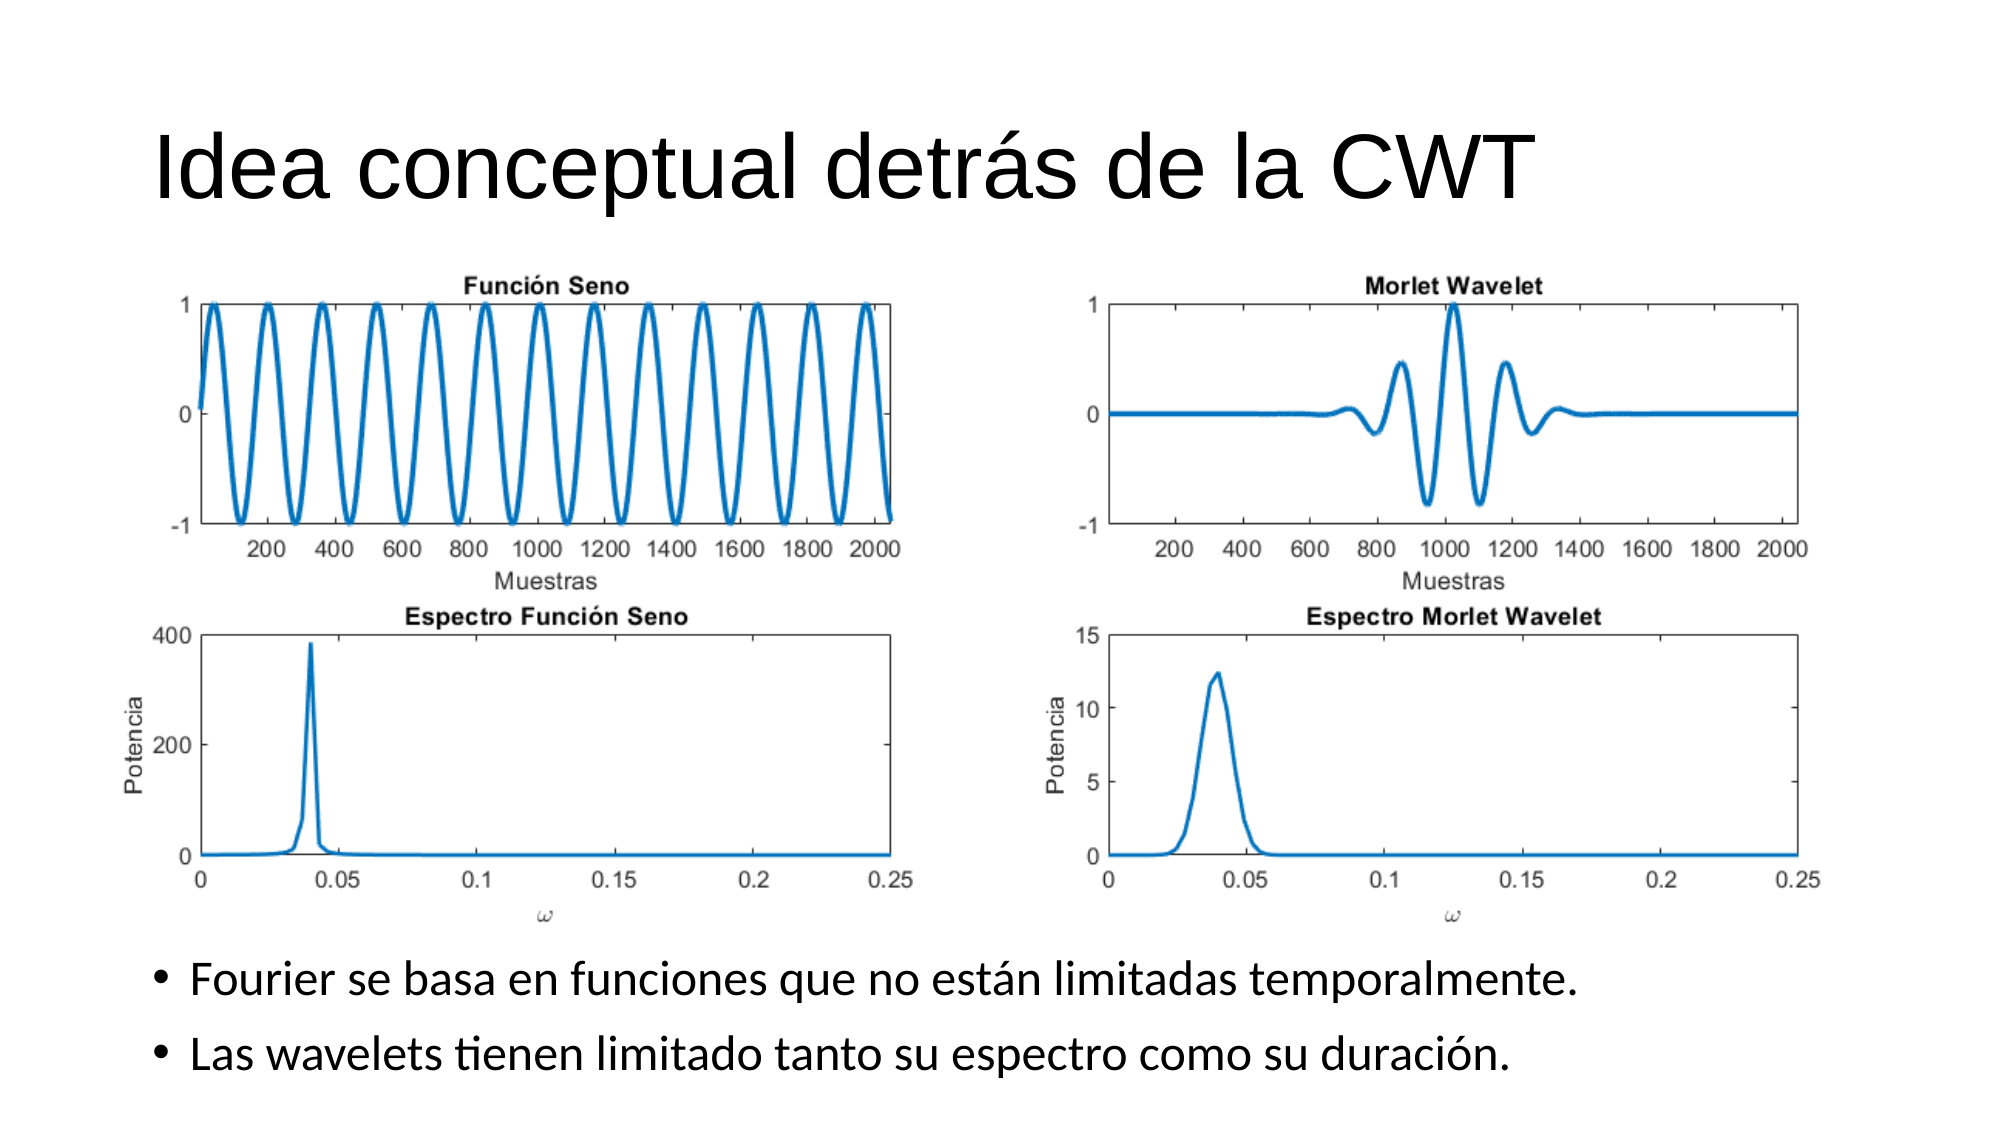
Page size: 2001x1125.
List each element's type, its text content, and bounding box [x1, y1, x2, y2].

picture [113, 249, 939, 945]
picture [1027, 249, 1826, 945]
text_box Fourier se basa en funciones que no están limitadas temporalmente. Las wavelets tienen limitado tanto su espectro como su duración. [137, 944, 1989, 1125]
title Idea conceptual detrás de la CWT [137, 59, 1863, 278]
